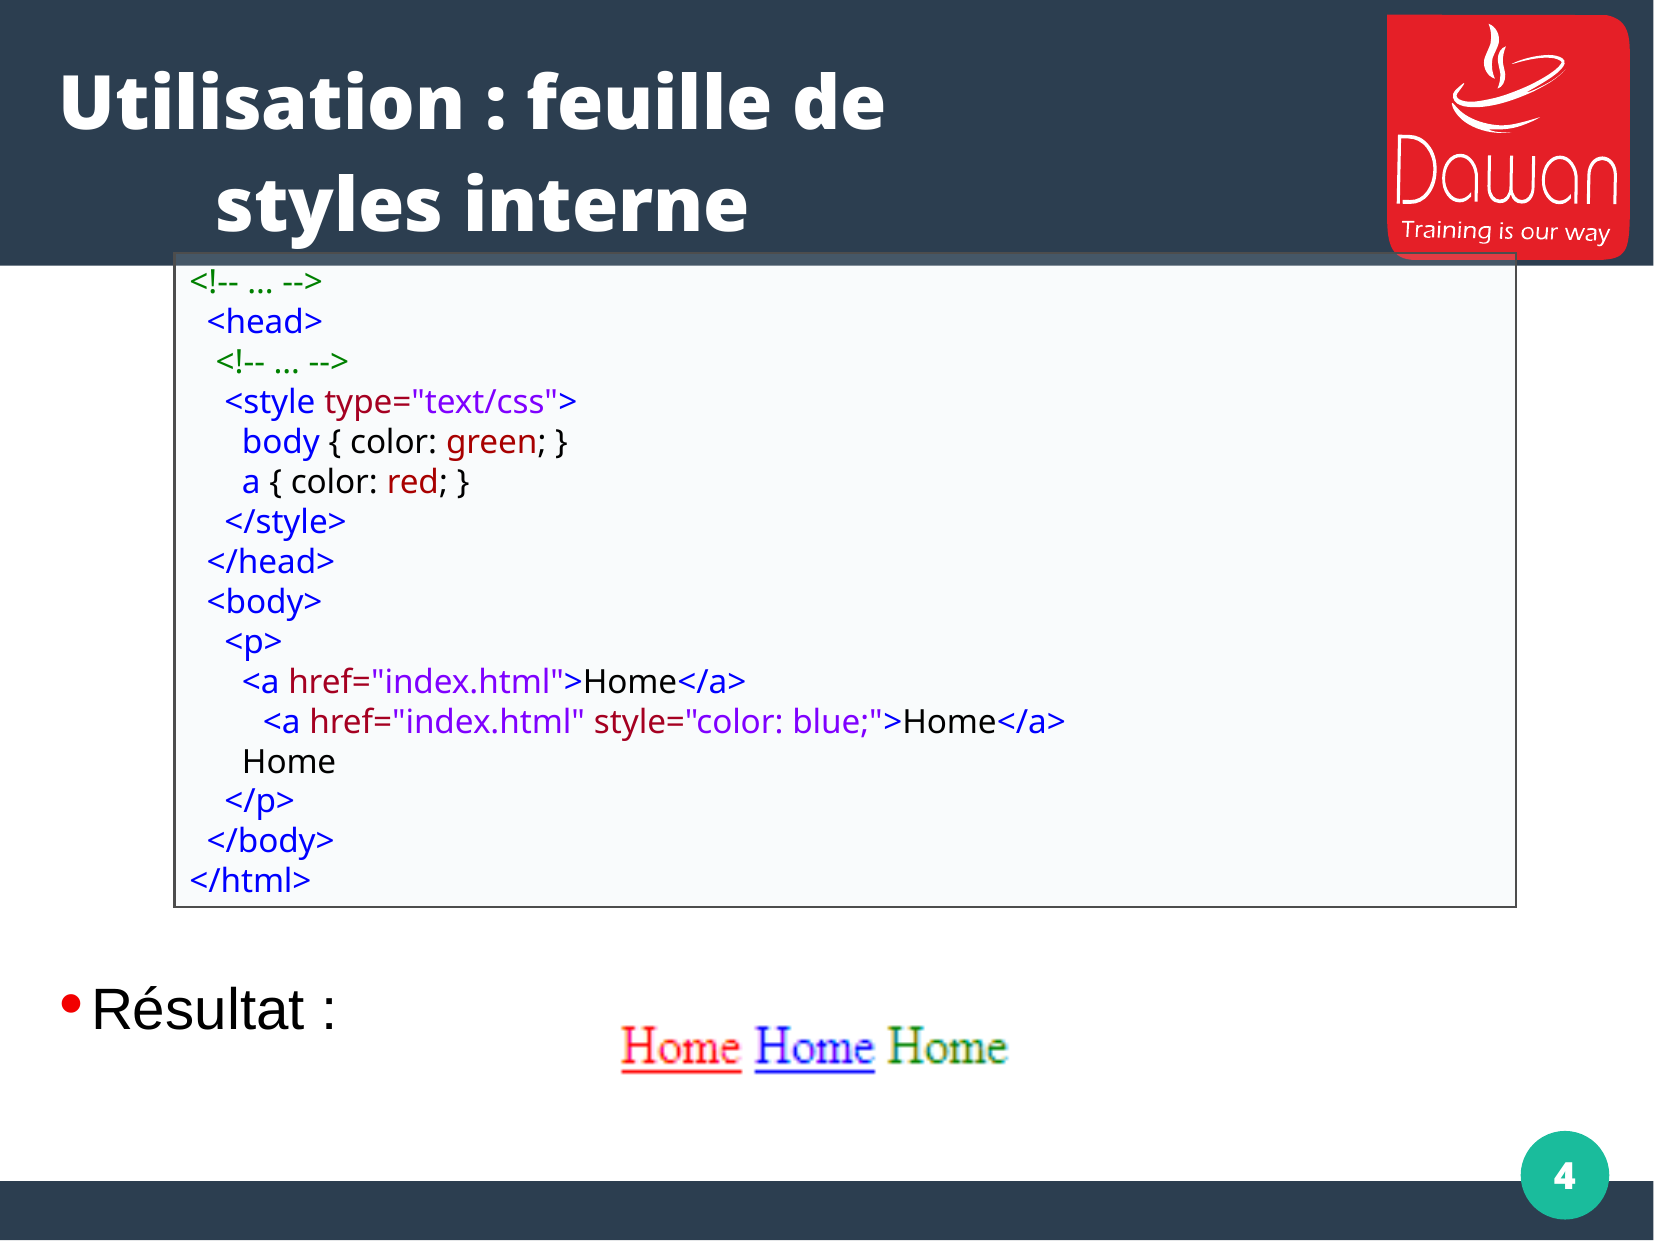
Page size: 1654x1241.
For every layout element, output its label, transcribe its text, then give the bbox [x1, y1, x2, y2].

picture [1387, 14, 1630, 260]
title Utilisation : feuille de styles interne [59, 49, 1387, 207]
picture [598, 982, 1071, 1098]
text_box <!-- … --> <head> <!-- … --> <style type="text/css"> body { color: green; } a { color: red; } </style> </head> <body> <p> <a href="index.html">Home</a> <a href="index.html" style="color: blue;">Home</a> Home </p> </body> </html> [174, 252, 1516, 908]
text_box Résultat : [59, 265, 1595, 1094]
